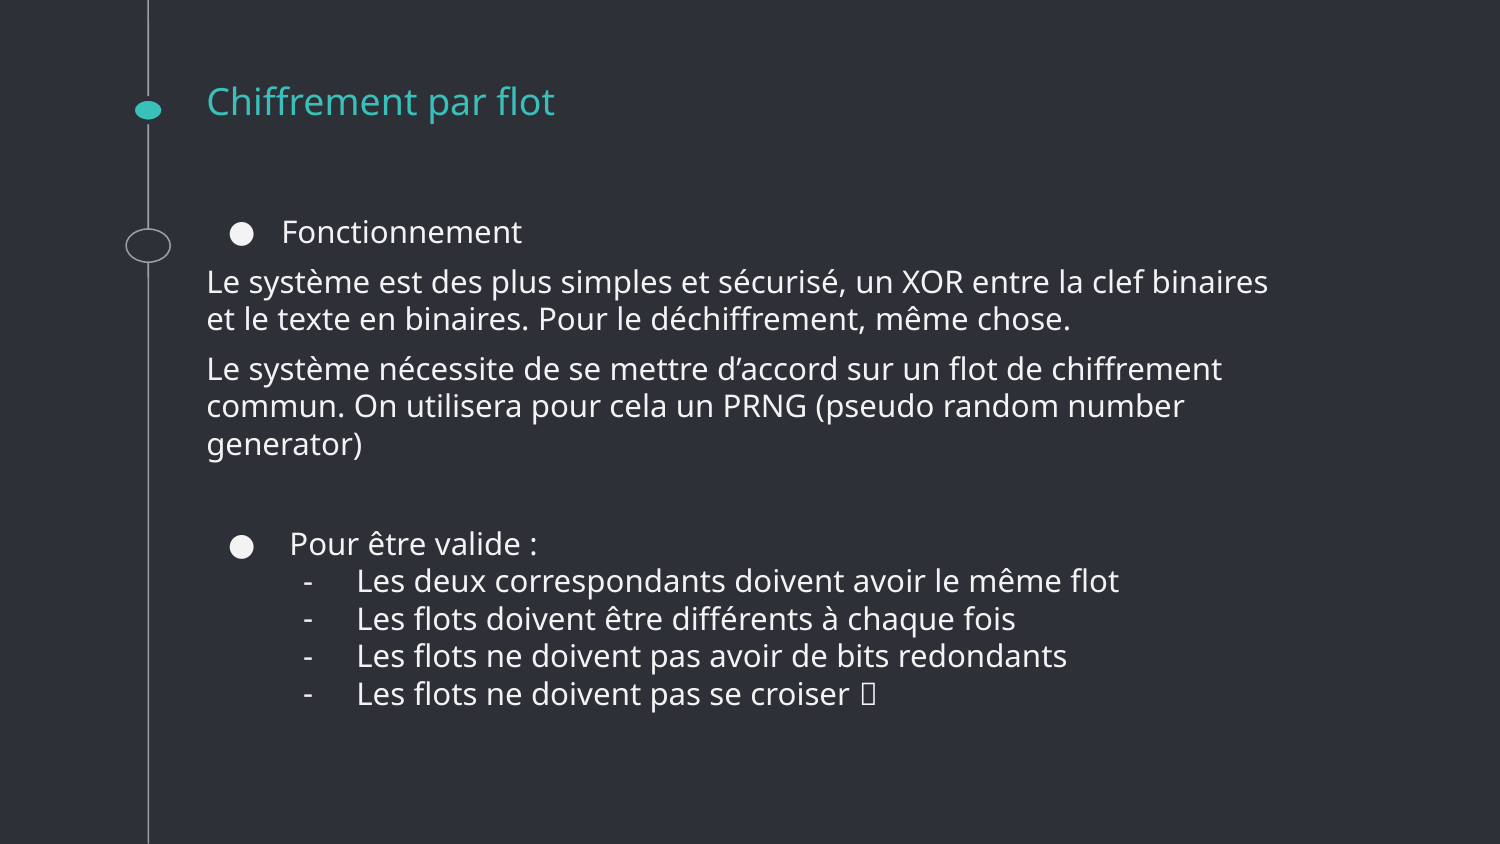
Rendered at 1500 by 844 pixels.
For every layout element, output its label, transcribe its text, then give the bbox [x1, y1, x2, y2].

title Chiffrement par flot [191, 81, 1317, 139]
list Fonctionnement Le système est des plus simples et sécurisé, un XOR entre la clef binaires et le texte en binaires. Pour le déchiffrement, même chose. Le système nécessite de se mettre d’accord sur un flot de chiffrement commun. On utilisera pour cela un PRNG (pseudo random number generator) Pour être valide : Les deux correspondants doivent avoir le même flot Les flots doivent être différents à chaque fois Les flots ne doivent pas avoir de bits redondants Les flots ne doivent pas se croiser 👻 [191, 196, 1317, 808]
